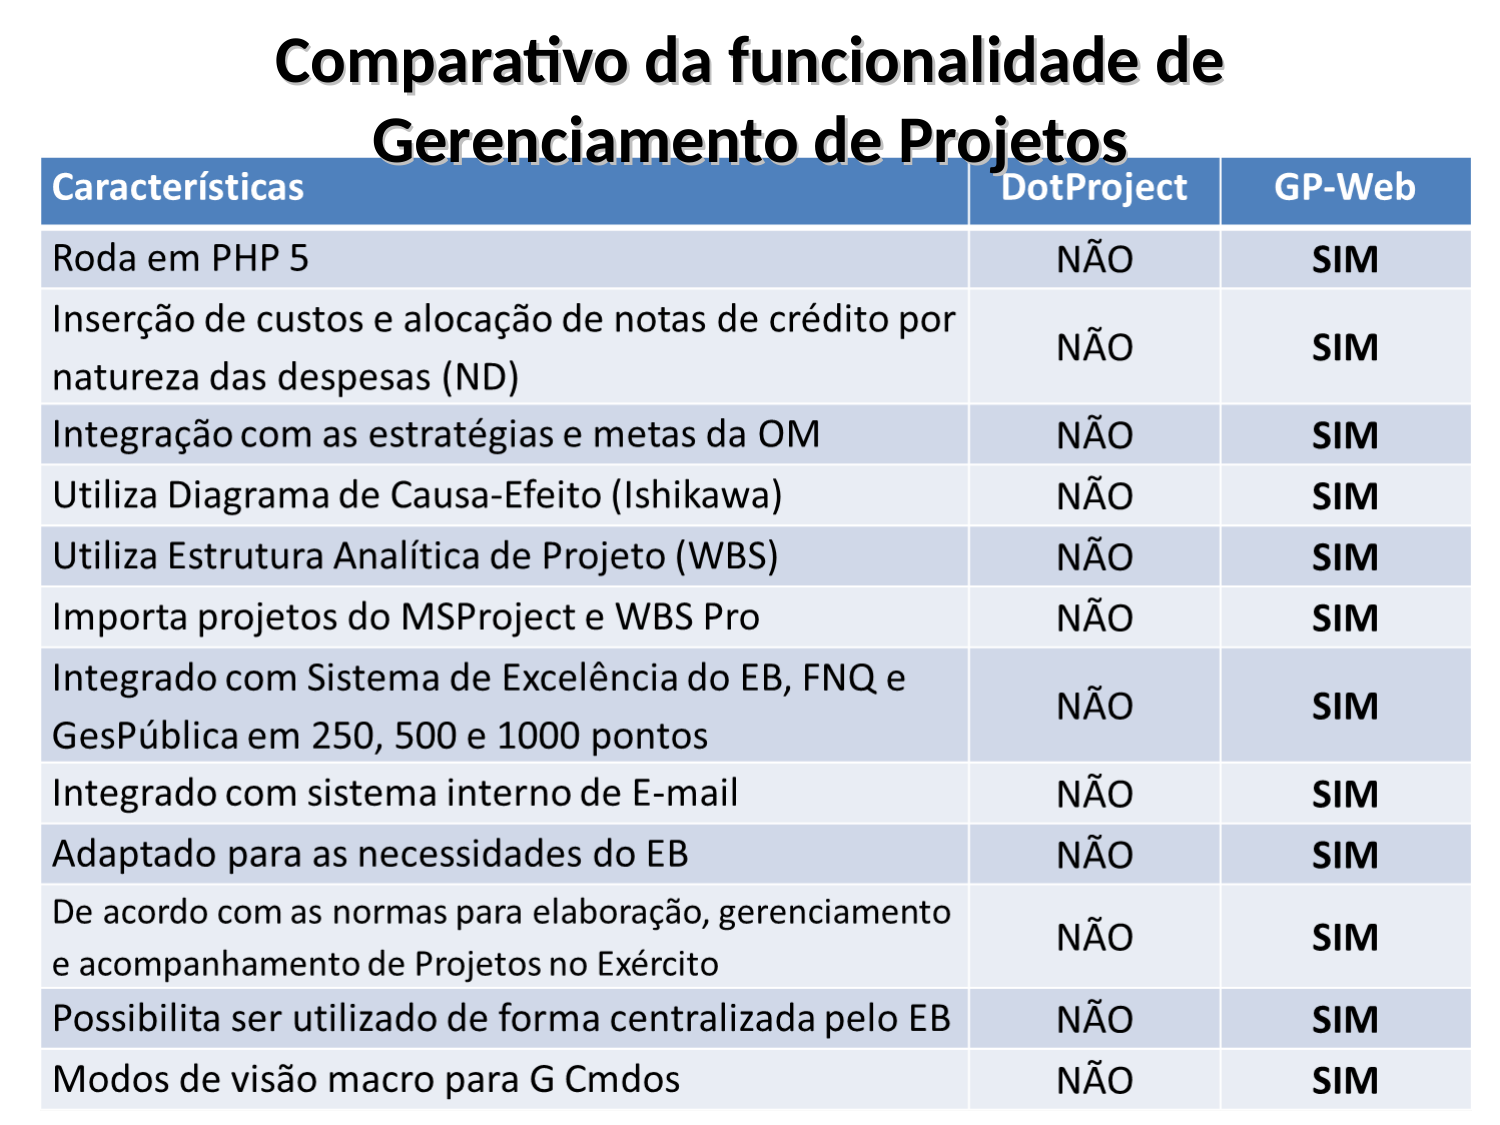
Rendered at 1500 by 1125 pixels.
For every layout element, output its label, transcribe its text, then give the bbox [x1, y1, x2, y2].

title Comparativo da funcionalidade de Gerenciamento de Projetos [100, 8, 1401, 149]
picture [40, 148, 1472, 1125]
picture [385, 149, 404, 156]
picture [597, 152, 605, 157]
picture [970, 149, 981, 156]
picture [1079, 149, 1090, 156]
picture [776, 149, 788, 156]
picture [827, 149, 836, 156]
